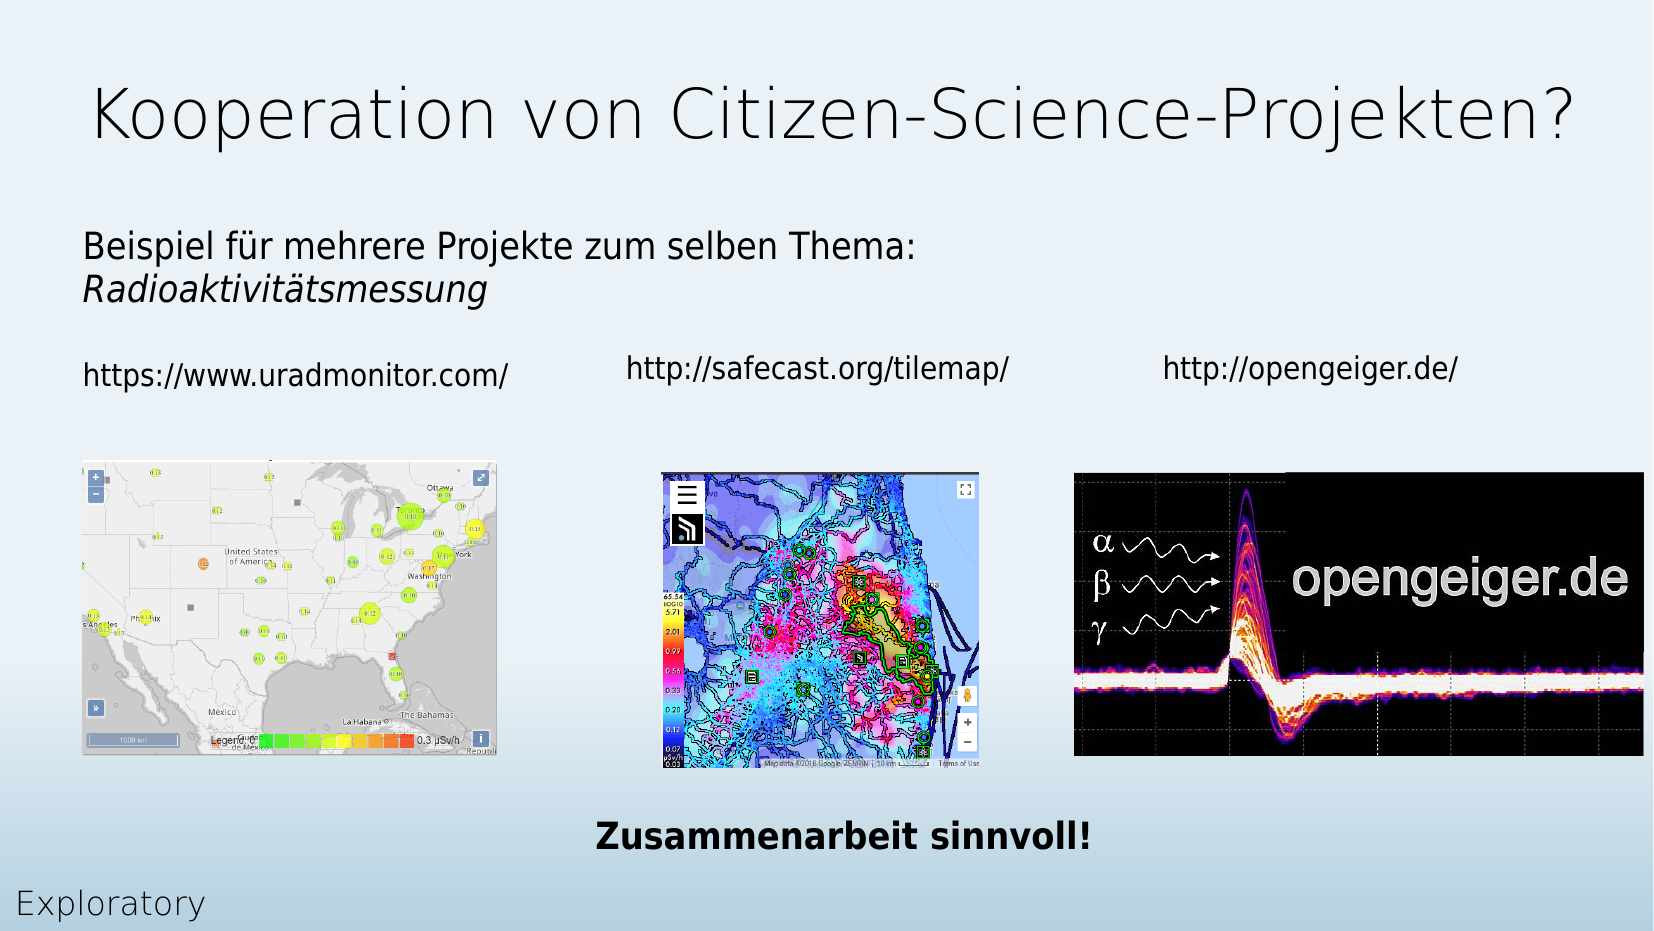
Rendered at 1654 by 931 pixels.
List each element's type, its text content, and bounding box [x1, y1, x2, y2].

title Kooperation von Citizen-Science-Projekten? [82, 34, 1583, 195]
list Beispiel für mehrere Projekte zum selben Thema: Radioaktivitätsmessung https://www.uradmonitor.com/ [82, 224, 1277, 409]
text_box http://opengeiger.de/ [1277, 350, 1560, 402]
picture [661, 472, 979, 768]
list Zusammenarbeit sinnvoll! [484, 814, 1205, 886]
picture [82, 460, 497, 756]
picture [1074, 472, 1644, 756]
